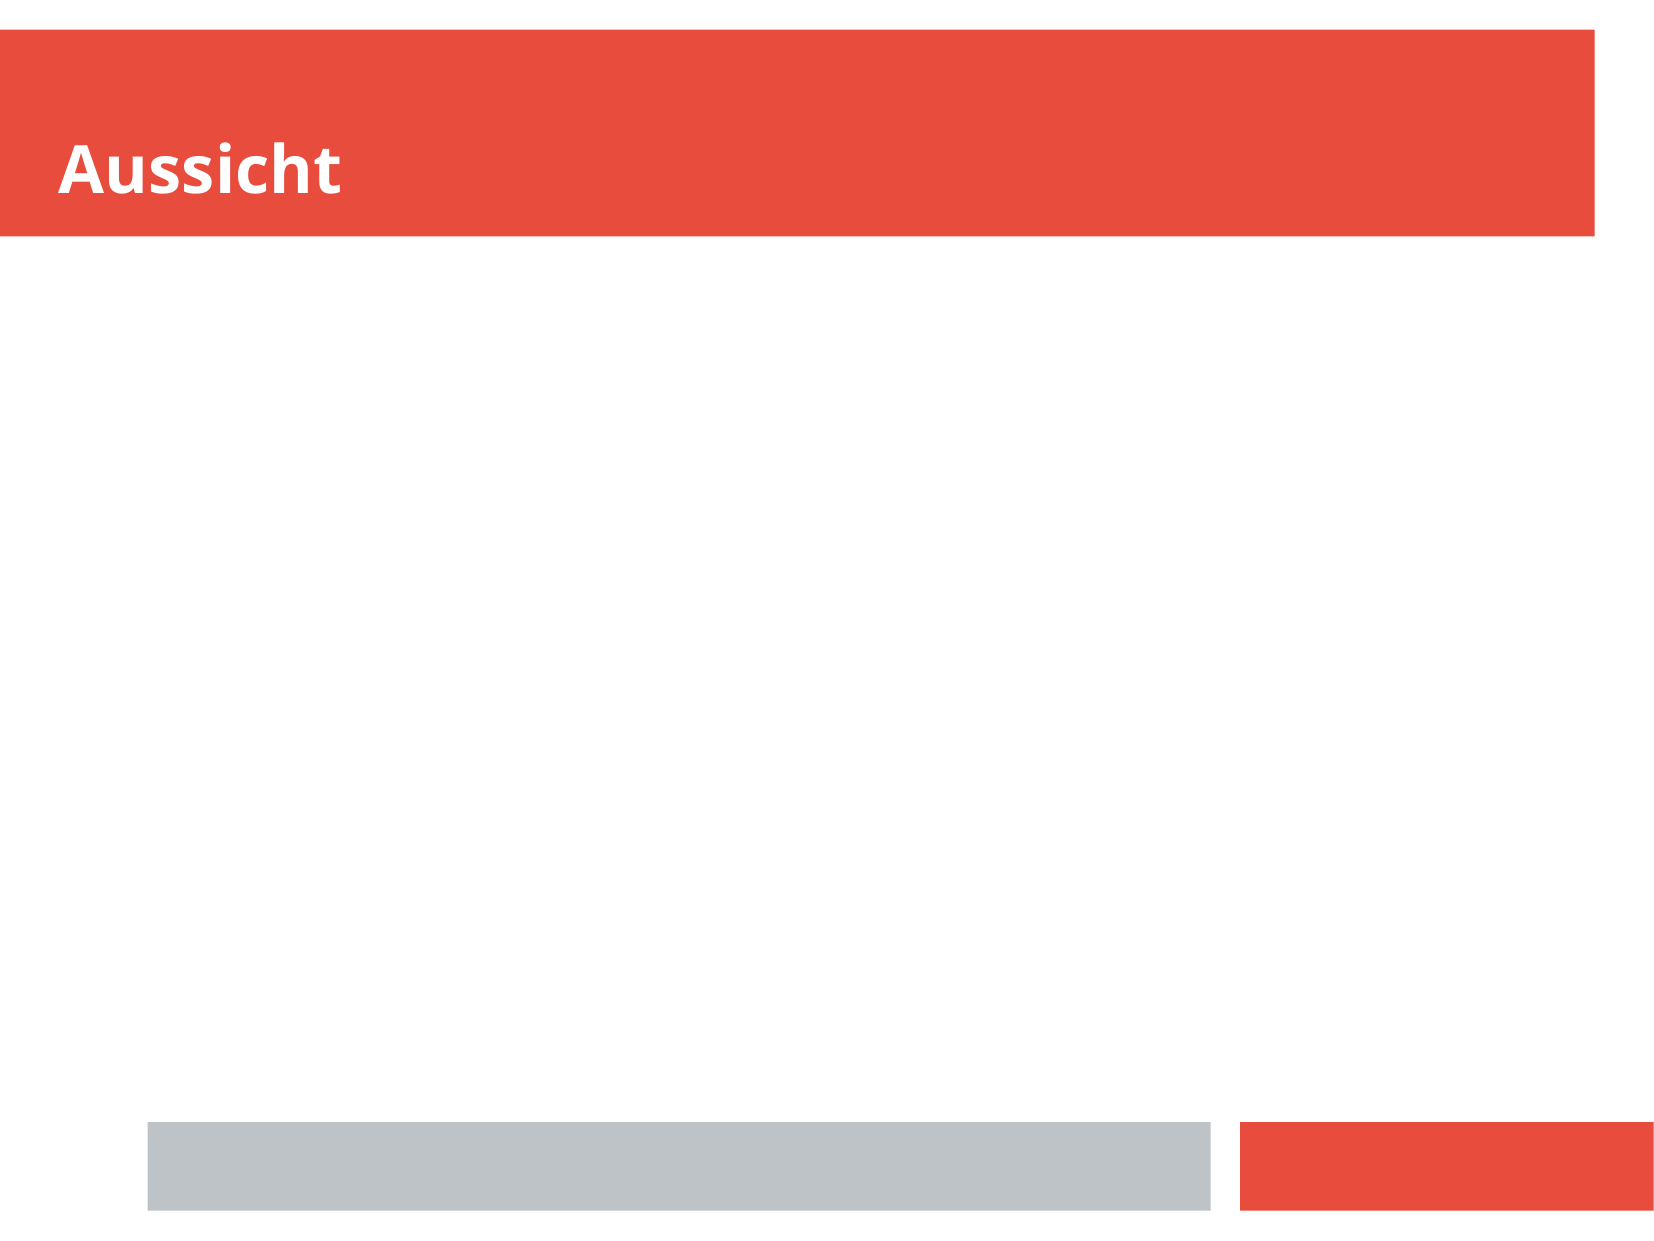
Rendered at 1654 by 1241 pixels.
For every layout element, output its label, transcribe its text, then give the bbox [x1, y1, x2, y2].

title Aussicht [59, 59, 1595, 207]
